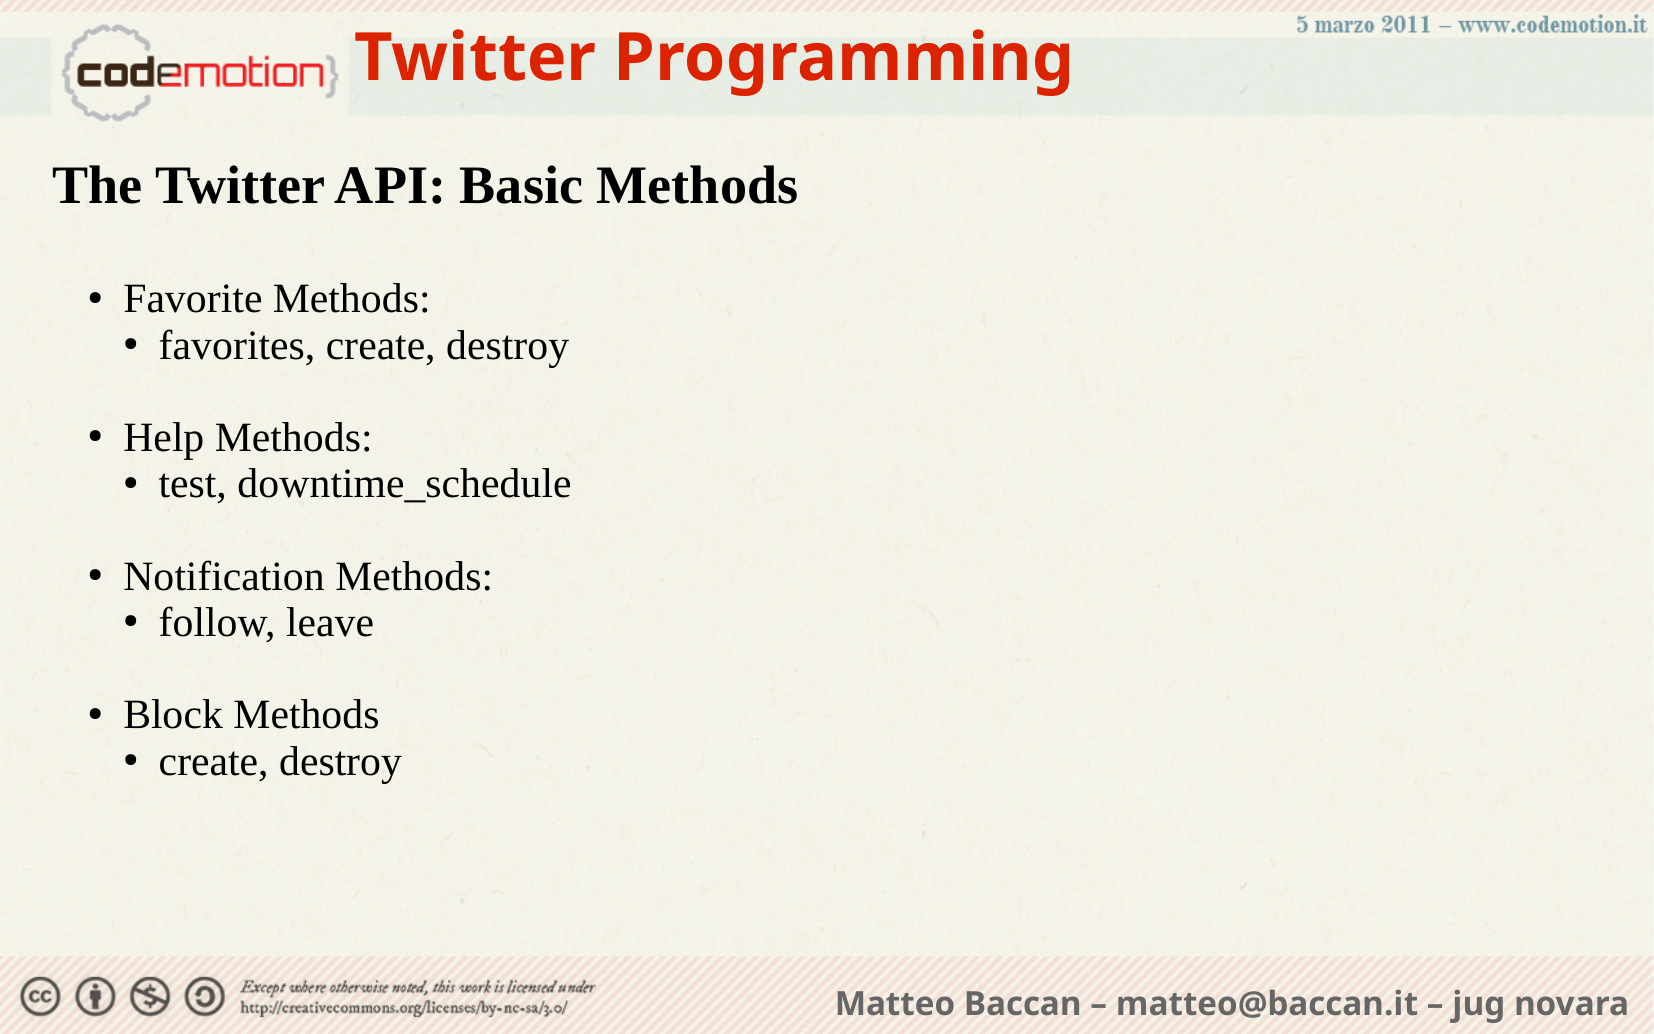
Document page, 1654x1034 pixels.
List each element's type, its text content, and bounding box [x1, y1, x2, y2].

picture [0, 0, 1654, 1034]
title Twitter Programming [354, 5, 1609, 103]
text_box The Twitter API: Basic Methods Favorite Methods: favorites, create, destroy Help Methods: test, downtime_schedule Notification Methods: follow, leave Block Methods create, destroy [37, 148, 1449, 803]
